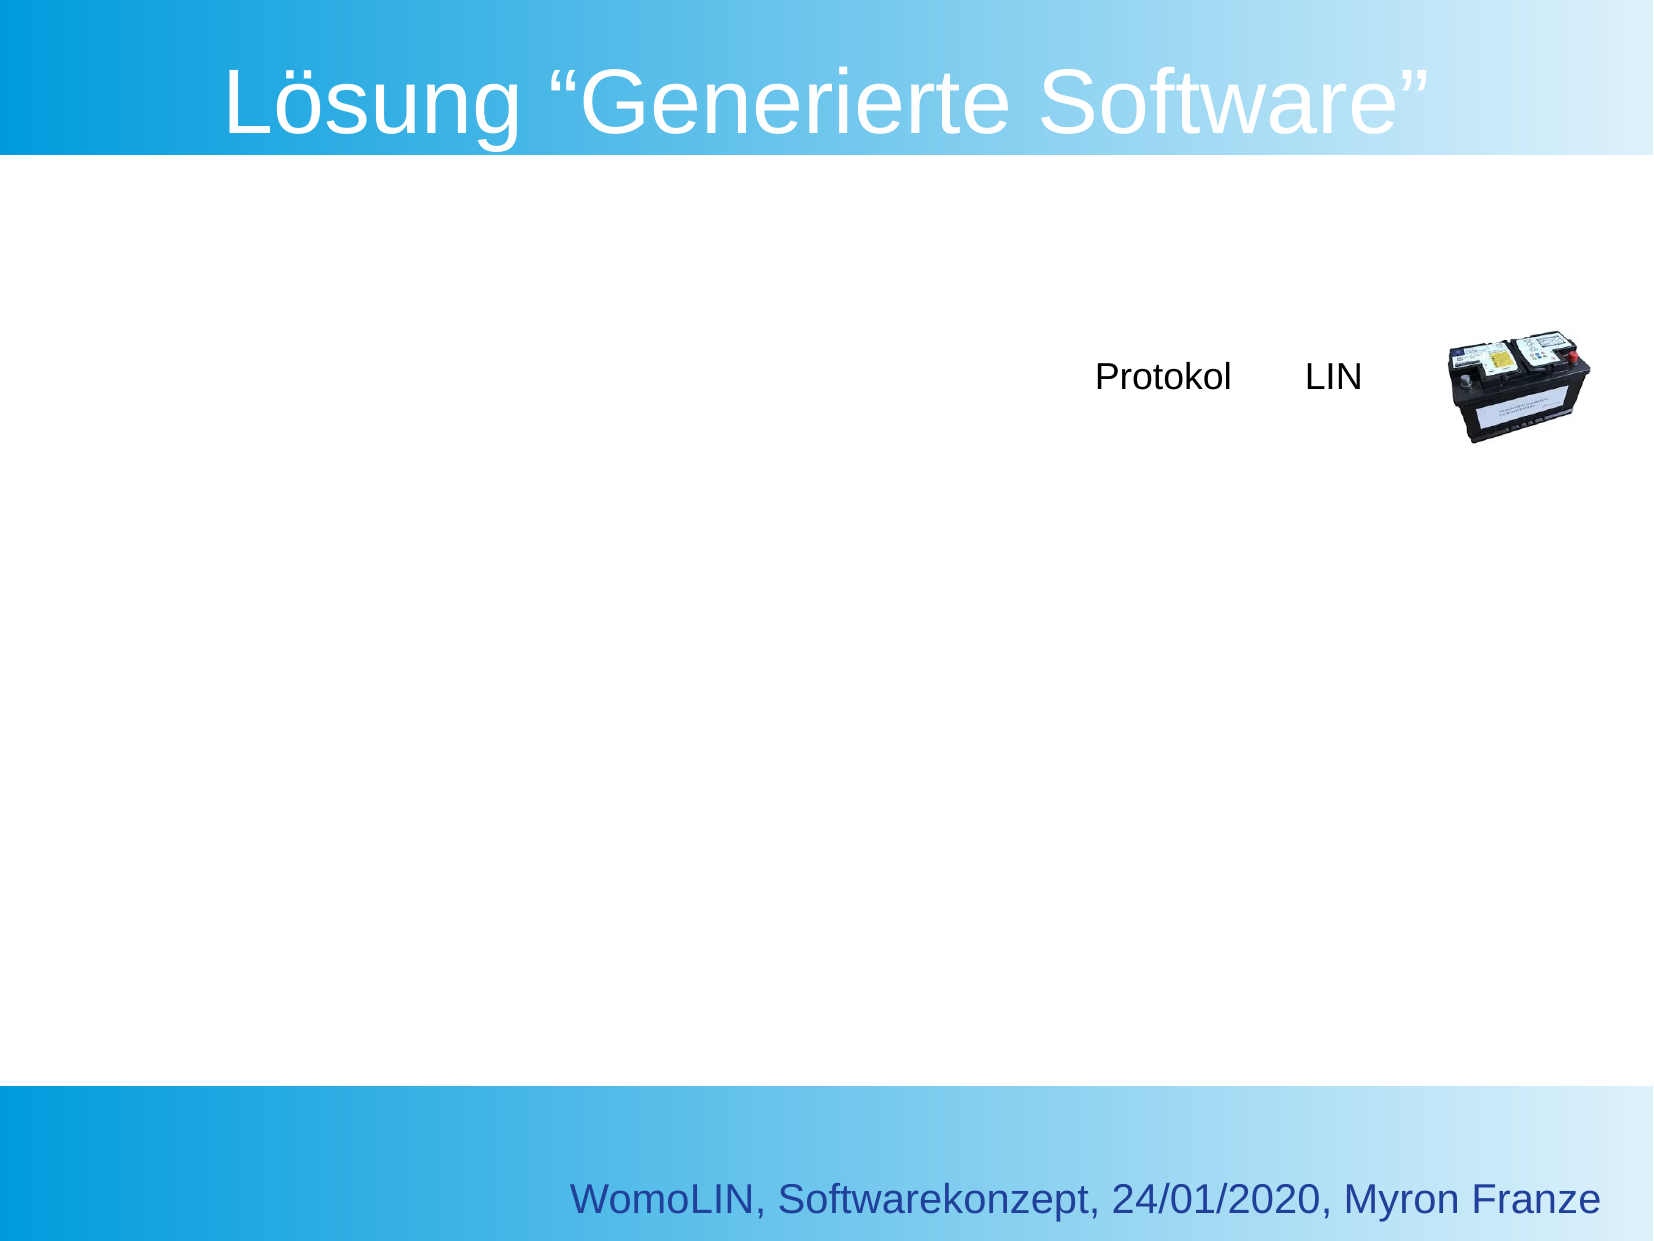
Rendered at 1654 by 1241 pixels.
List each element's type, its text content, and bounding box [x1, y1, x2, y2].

text_box LIN [1290, 348, 1396, 406]
text_box Protokol [1080, 348, 1261, 406]
picture [1447, 326, 1591, 451]
title Lösung “Generierte Software” [82, 49, 1571, 155]
text_box WomoLIN, Softwarekonzept, 24/01/2020, Myron Franze [555, 1168, 1645, 1241]
